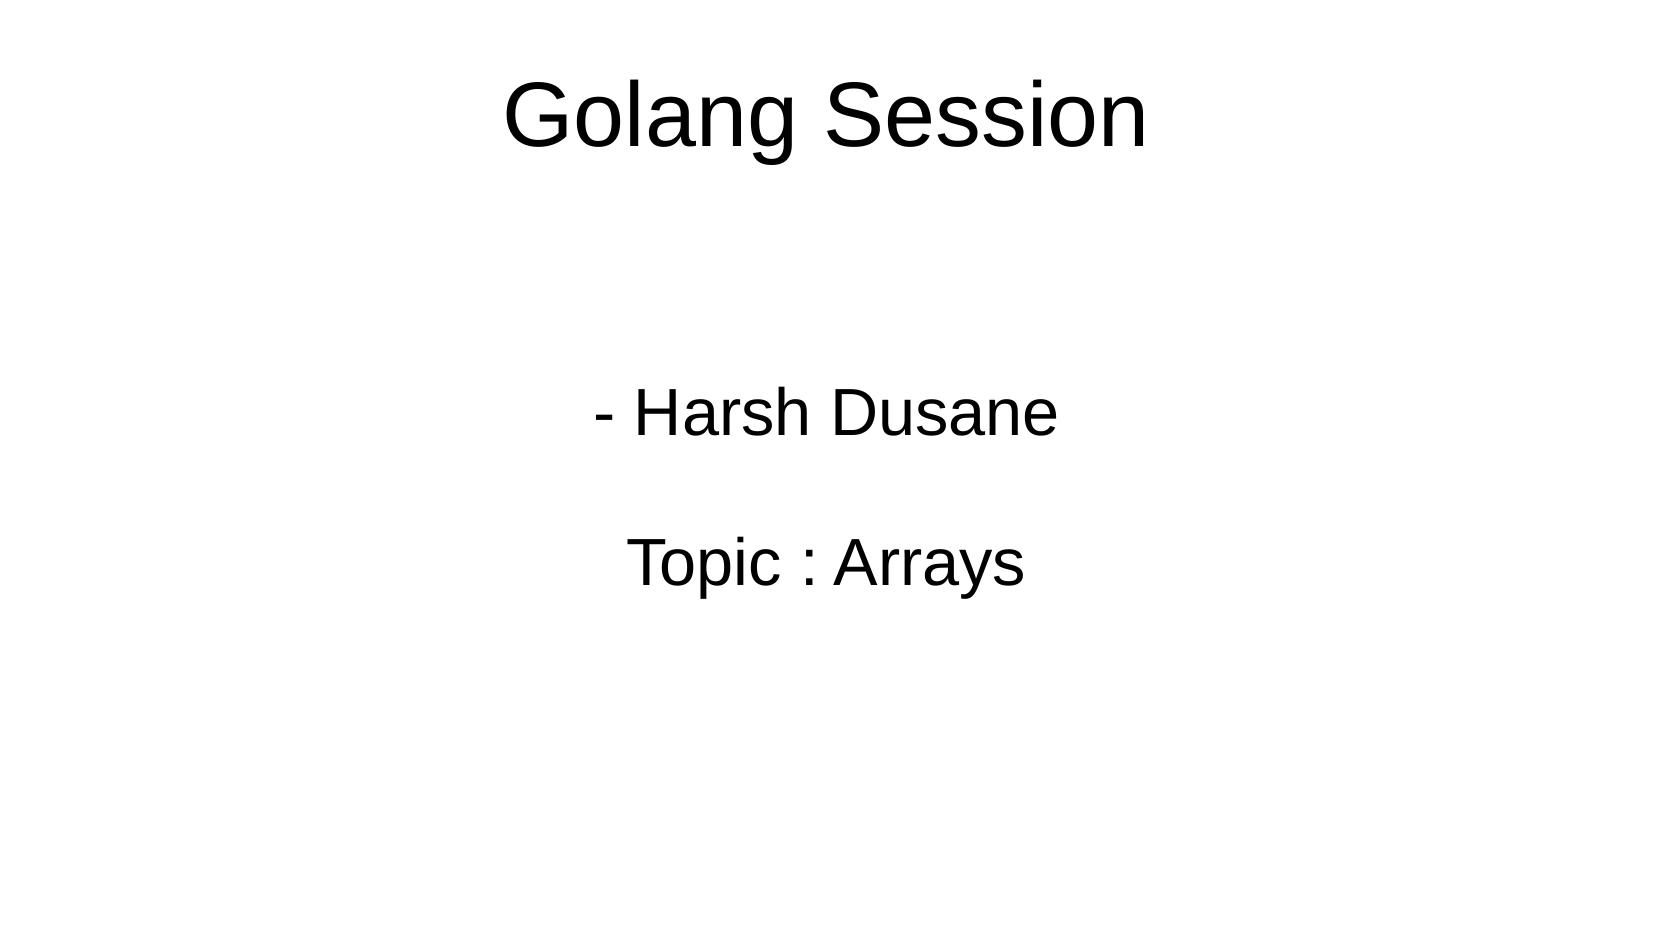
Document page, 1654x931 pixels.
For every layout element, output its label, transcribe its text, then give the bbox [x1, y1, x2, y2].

title Golang Session [82, 37, 1571, 193]
subtitle - Harsh Dusane Topic : Arrays [82, 217, 1571, 758]
